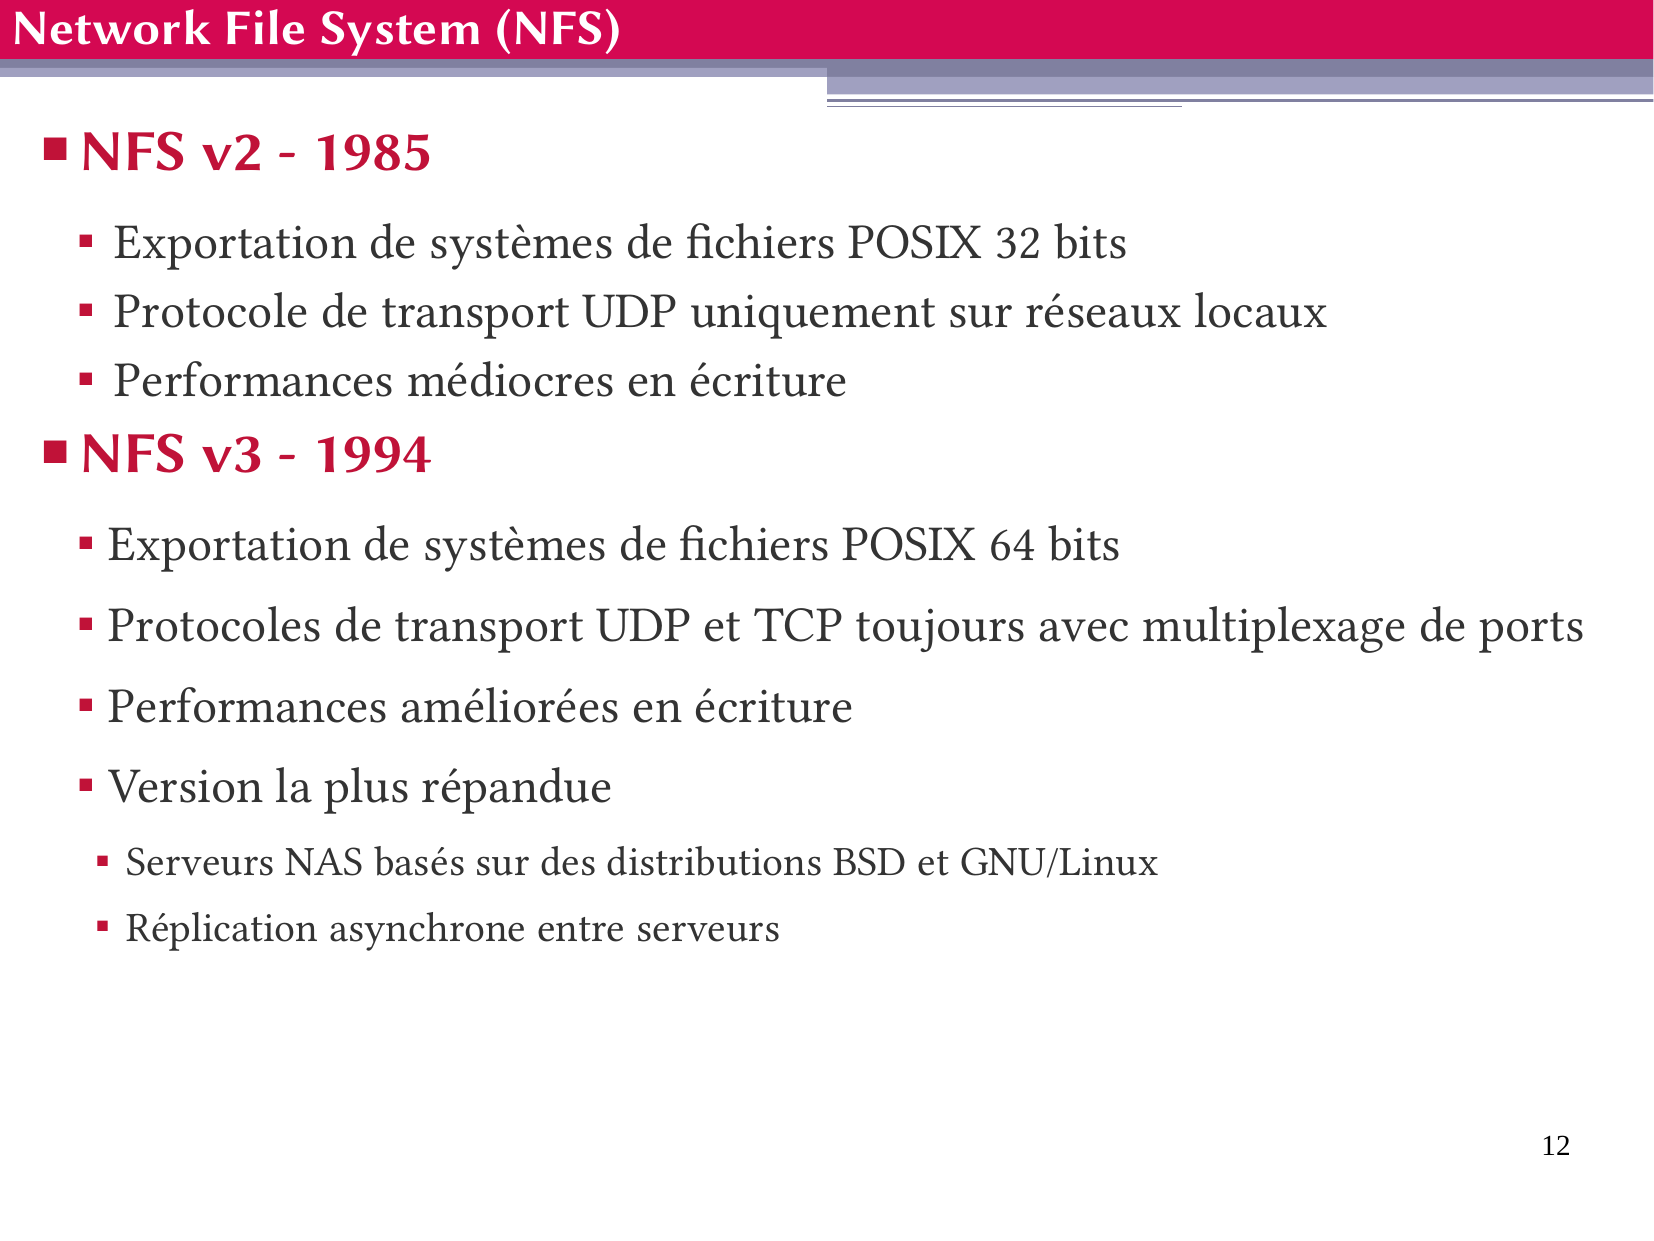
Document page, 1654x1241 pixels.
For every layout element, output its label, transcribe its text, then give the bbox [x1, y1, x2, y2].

list NFS v2 - 1985 Exportation de systèmes de fichiers POSIX 32 bits Protocole de transport UDP uniquement sur réseaux locaux Performances médiocres en écriture NFS v3 - 1994 Exportation de systèmes de fichiers POSIX 64 bits Protocoles de transport UDP et TCP toujours avec multiplexage de ports Performances améliorées en écriture Version la plus répandue Serveurs NAS basés sur des distributions BSD et GNU/Linux Réplication asynchrone entre serveurs [44, 118, 1611, 1211]
list Network File System (NFS) [11, 0, 751, 58]
text_box [0, 0, 1654, 136]
